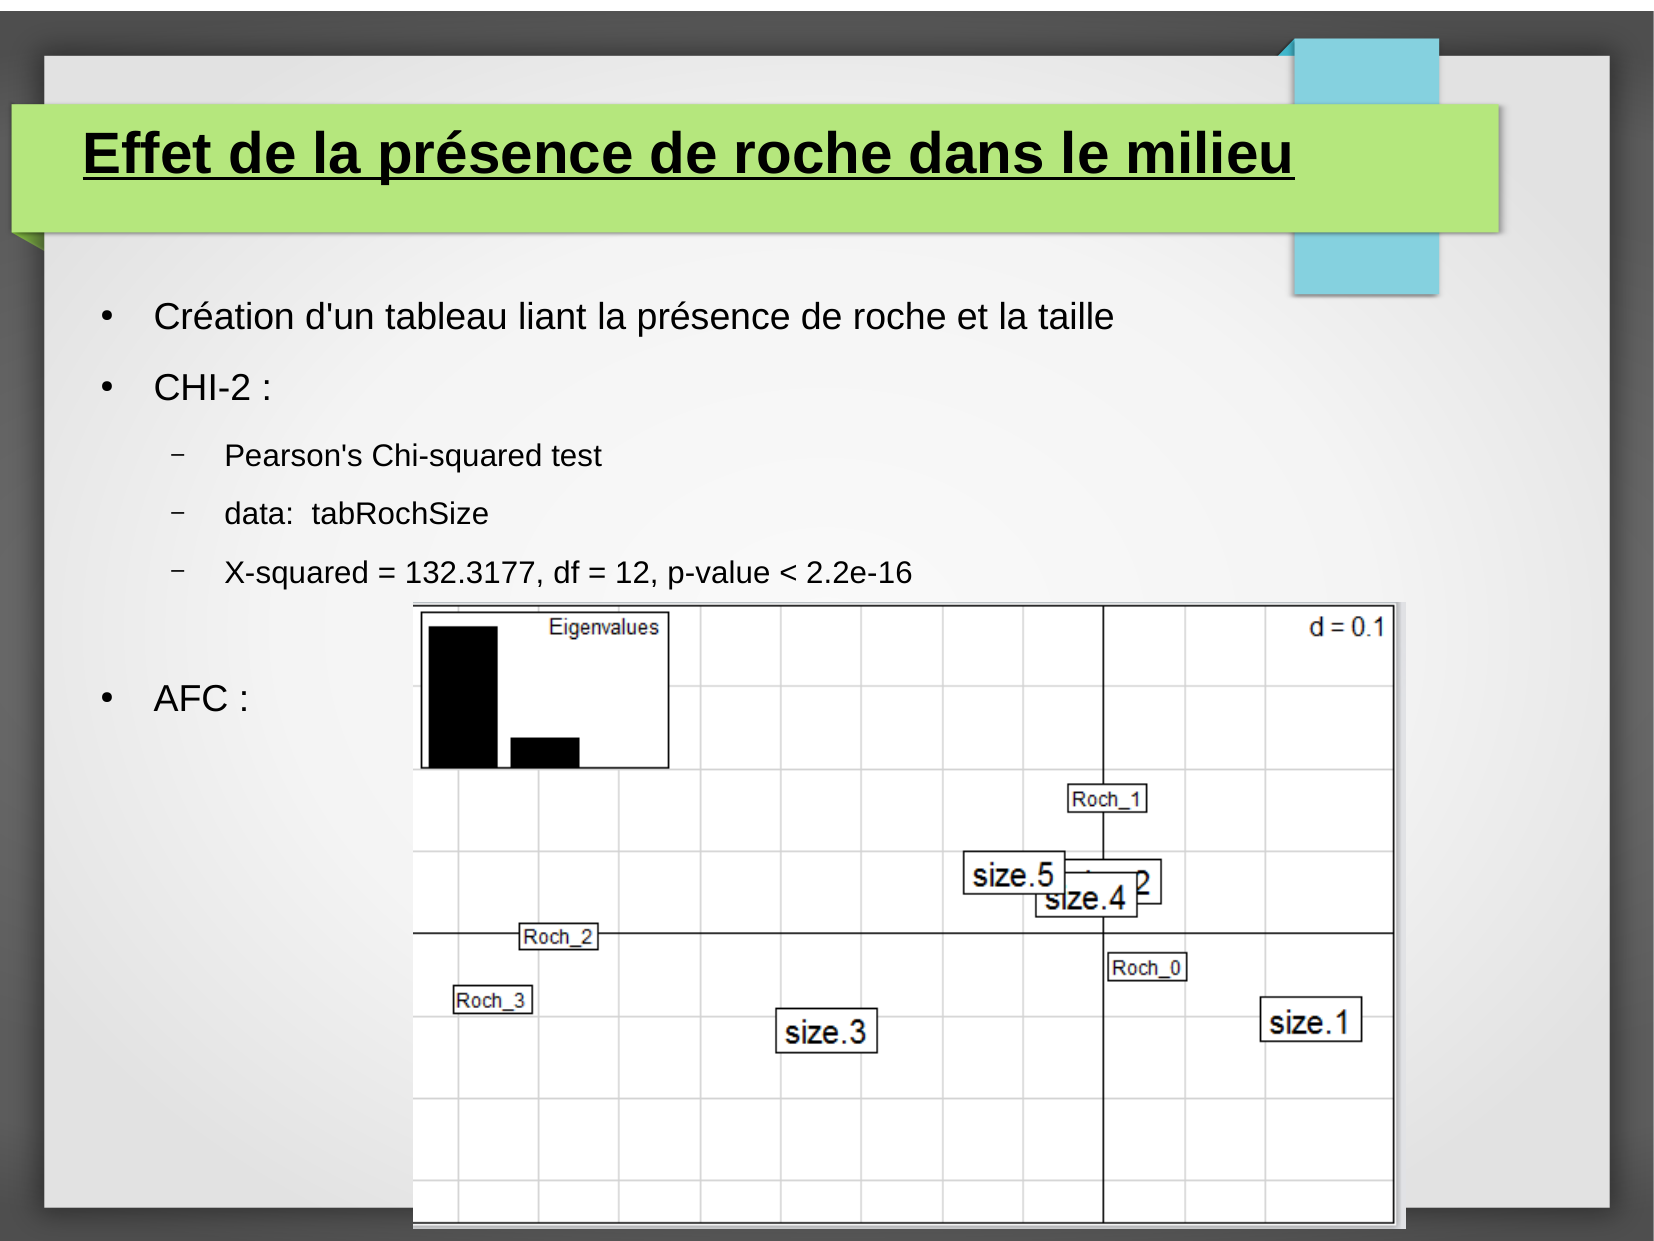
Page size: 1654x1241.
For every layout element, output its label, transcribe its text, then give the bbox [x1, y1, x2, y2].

title Effet de la présence de roche dans le milieu [82, 94, 1477, 213]
list Création d'un tableau liant la présence de roche et la taille CHI-2 : Pearson's Chi-squared test data: tabRochSize X-squared = 132.3177, df = 12, p-value < 2.2e-16 AFC : [82, 295, 1571, 1015]
picture [0, 11, 1654, 1241]
